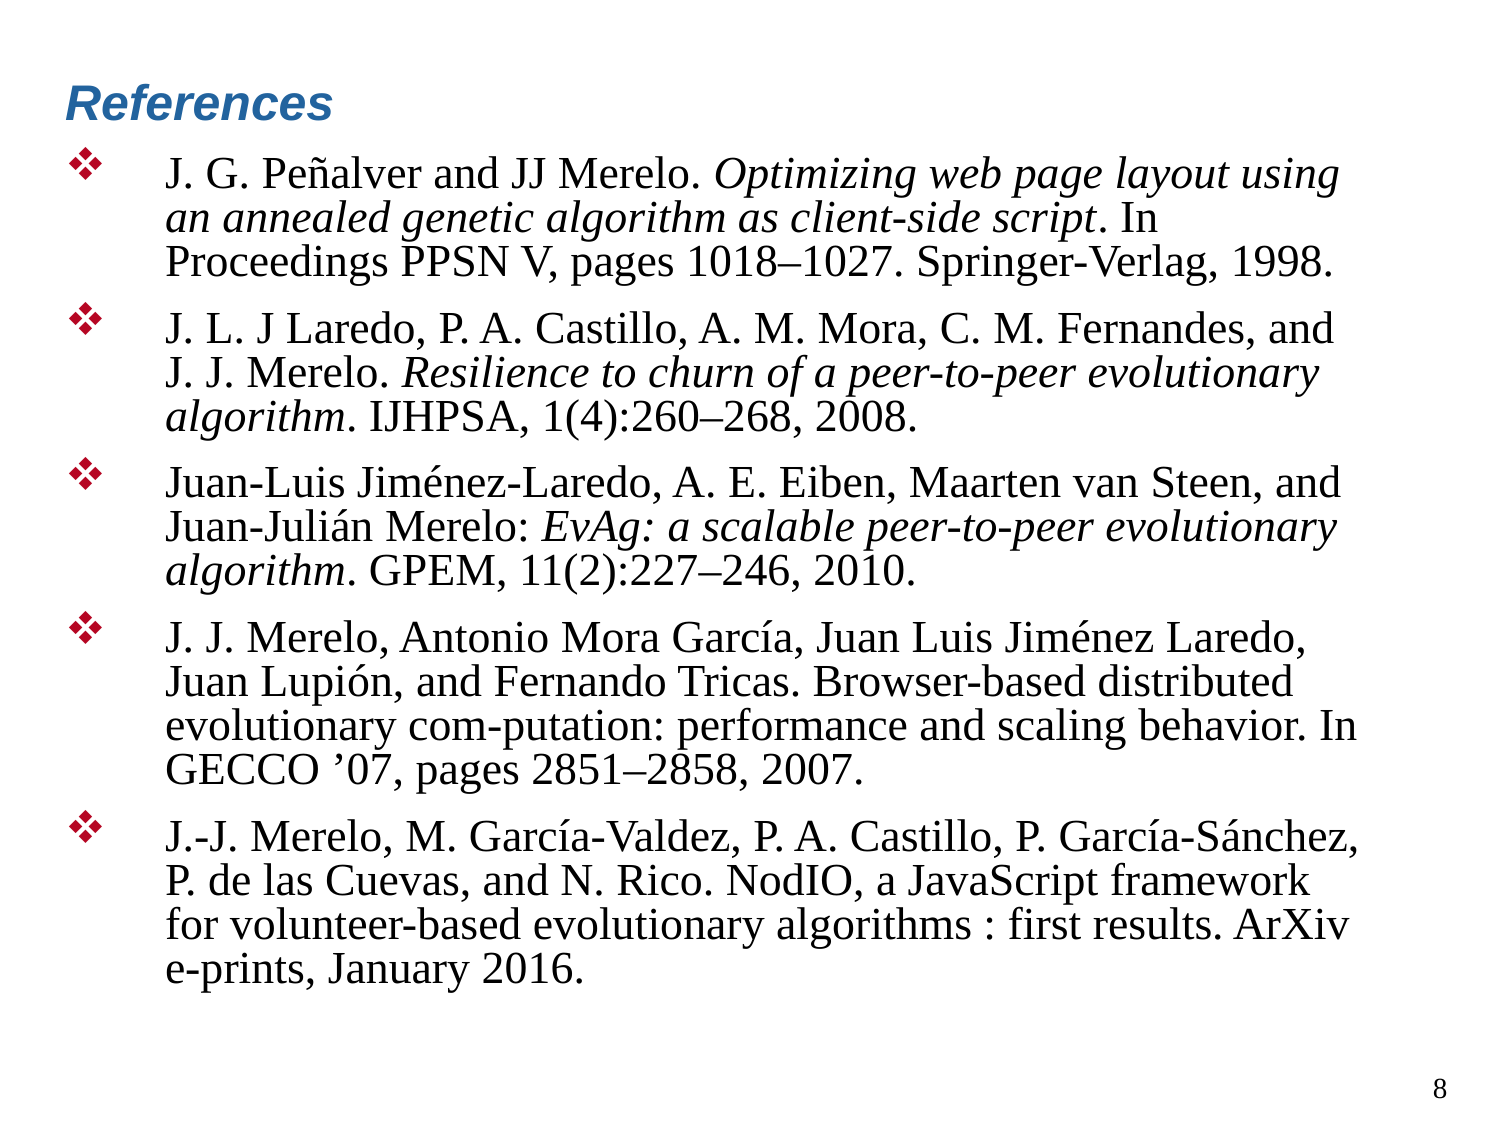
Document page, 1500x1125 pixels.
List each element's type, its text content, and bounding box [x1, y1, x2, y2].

list References J. G. Peñalver and JJ Merelo. Optimizing web page layout using an annealed genetic algorithm as client-side script. In Proceedings PPSN V, pages 1018–1027. Springer-Verlag, 1998. J. L. J Laredo, P. A. Castillo, A. M. Mora, C. M. Fernandes, and J. J. Merelo. Resilience to churn of a peer-to-peer evolutionary algorithm. IJHPSA, 1(4):260–268, 2008. Juan-Luis Jiménez-Laredo, A. E. Eiben, Maarten van Steen, and Juan-Julián Merelo: EvAg: a scalable peer-to-peer evolutionary algorithm. GPEM, 11(2):227–246, 2010. J. J. Merelo, Antonio Mora García, Juan Luis Jiménez Laredo, Juan Lupión, and Fernando Tricas. Browser-based distributed evolutionary com-putation: performance and scaling behavior. In GECCO ’07, pages 2851–2858, 2007. J.-J. Merelo, M. García-Valdez, P. A. Castillo, P. García-Sánchez, P. de las Cuevas, and N. Rico. NodIO, a JavaScript framework for volunteer-based evolutionary algorithms : first results. ArXiv e-prints, January 2016. [50, 75, 1388, 1051]
text_box <number> [62, 1037, 1463, 1113]
